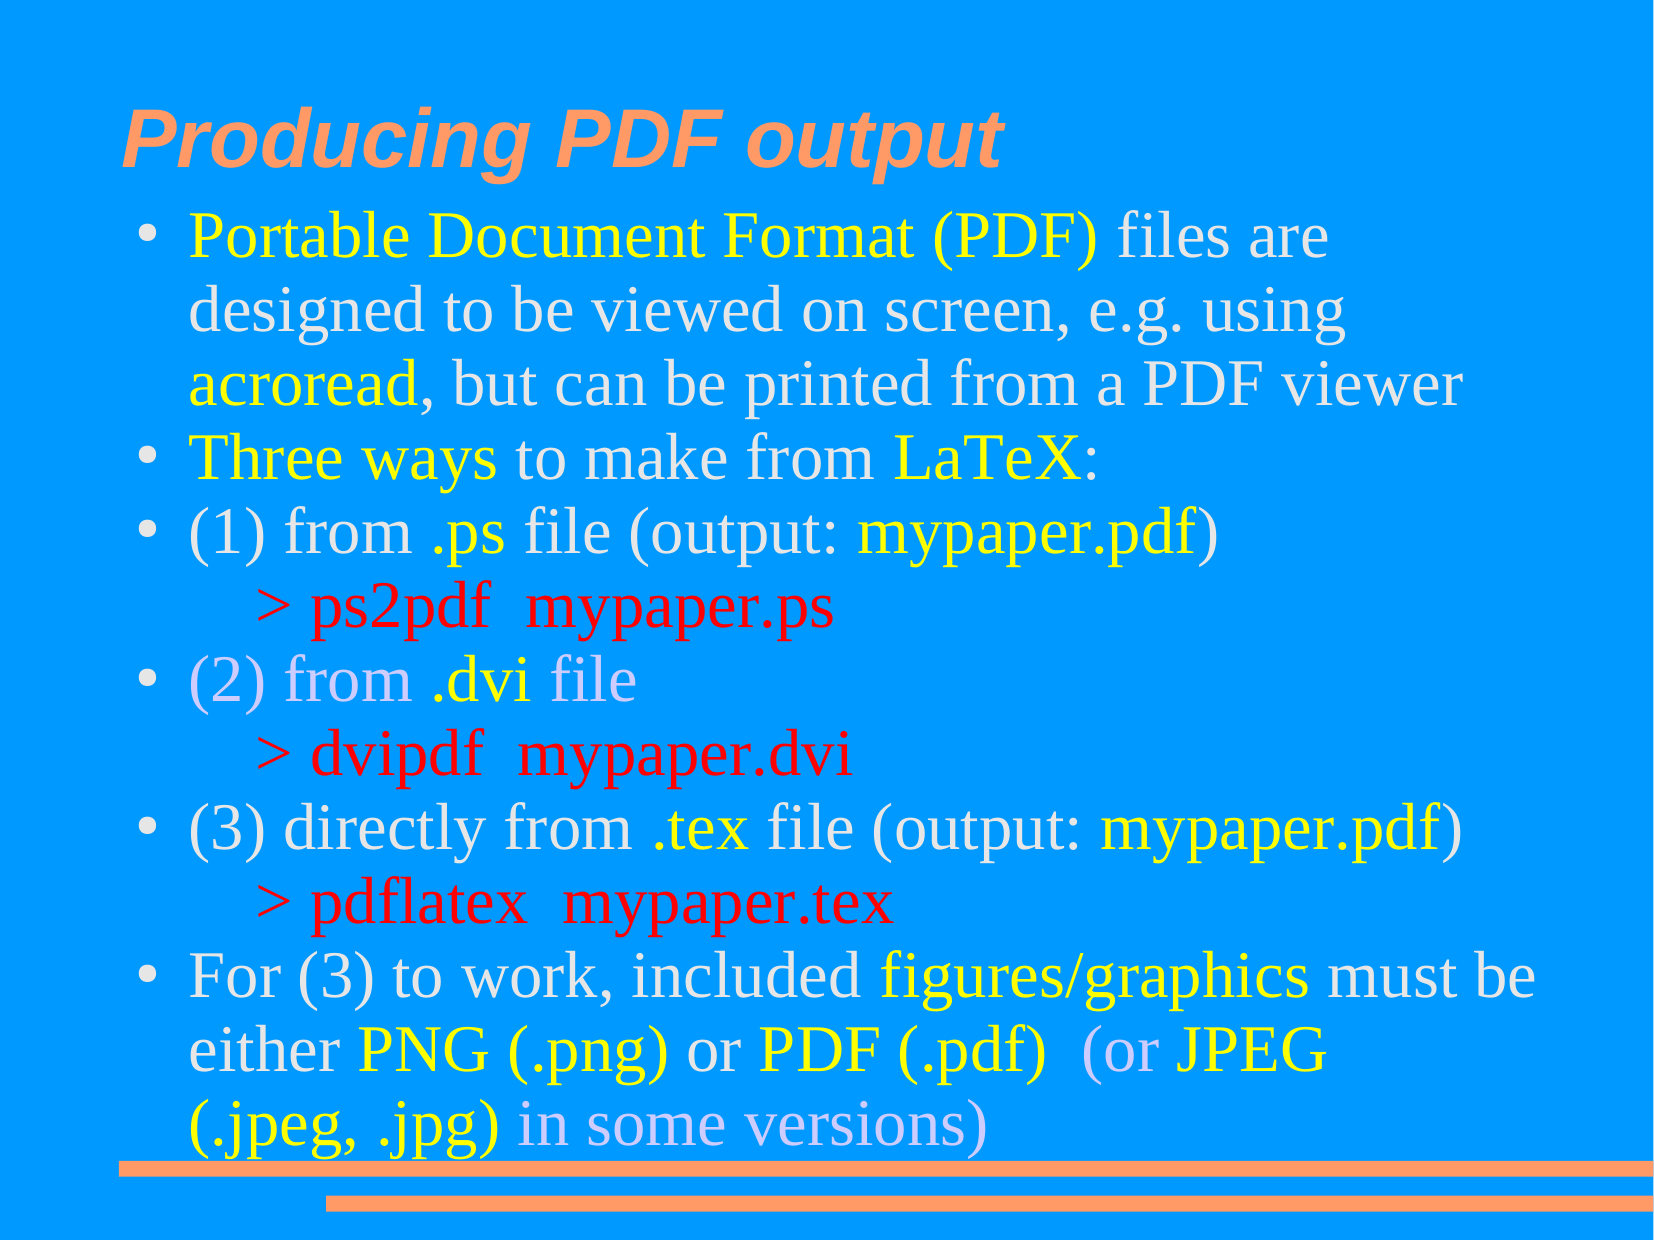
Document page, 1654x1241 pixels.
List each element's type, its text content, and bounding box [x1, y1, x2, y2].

title Producing PDF output [121, 35, 1534, 197]
list Portable Document Format (PDF) files are designed to be viewed on screen, e.g. using acroread, but can be printed from a PDF viewer Three ways to make from LaTeX: (1) from .ps file (output: mypaper.pdf) > ps2pdf mypaper.ps (2) from .dvi file > dvipdf mypaper.dvi (3) directly from .tex file (output: mypaper.pdf) > pdflatex mypaper.tex For (3) to work, included figures/graphics must be either PNG (.png) or PDF (.pdf) (or JPEG (.jpeg, .jpg) in some versions) [117, 197, 1557, 1161]
